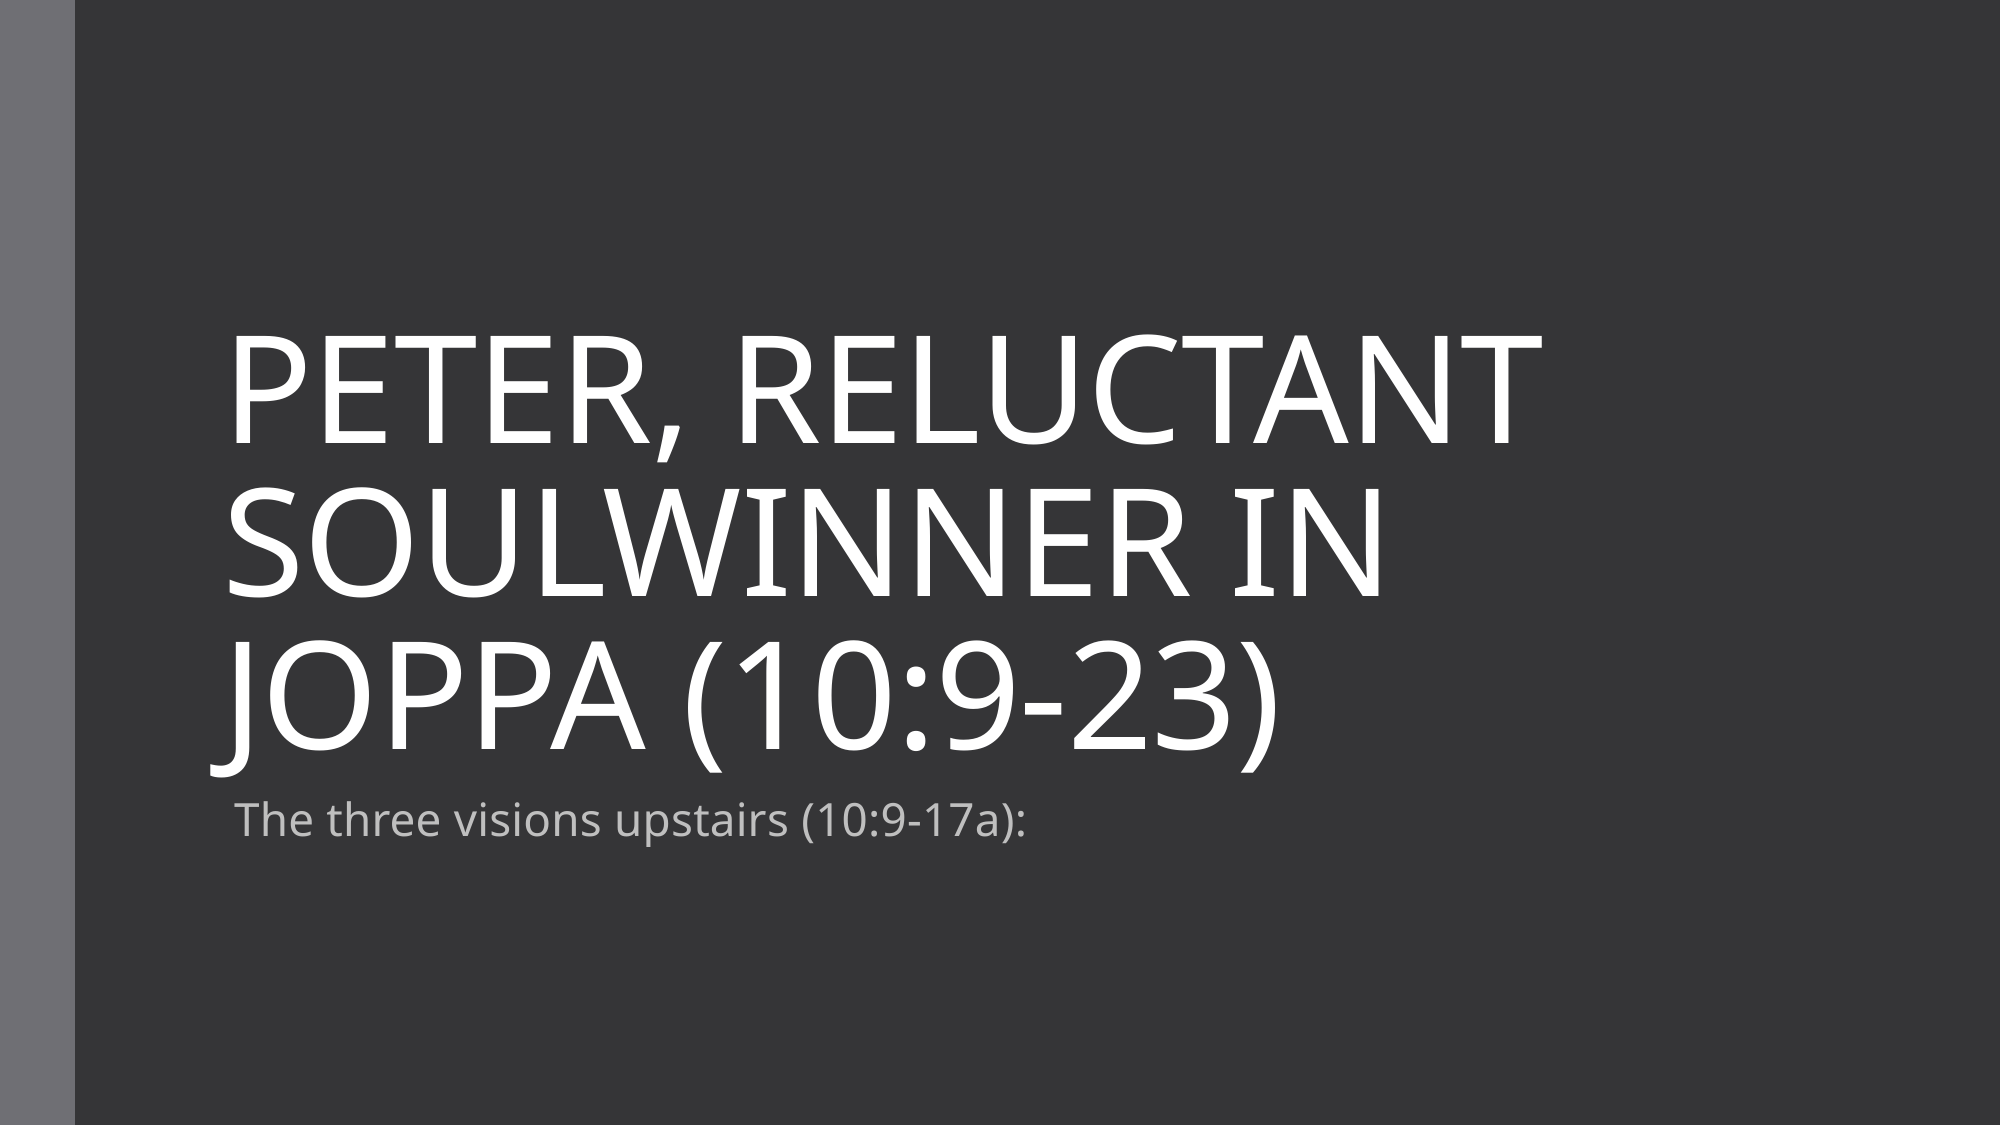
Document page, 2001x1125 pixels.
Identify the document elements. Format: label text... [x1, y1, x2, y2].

title PETER, RELUCTANT SOULWINNER IN JOPPA (10:9-23) [206, 124, 1752, 787]
subtitle The three visions upstairs (10:9-17a): [206, 787, 1752, 1066]
